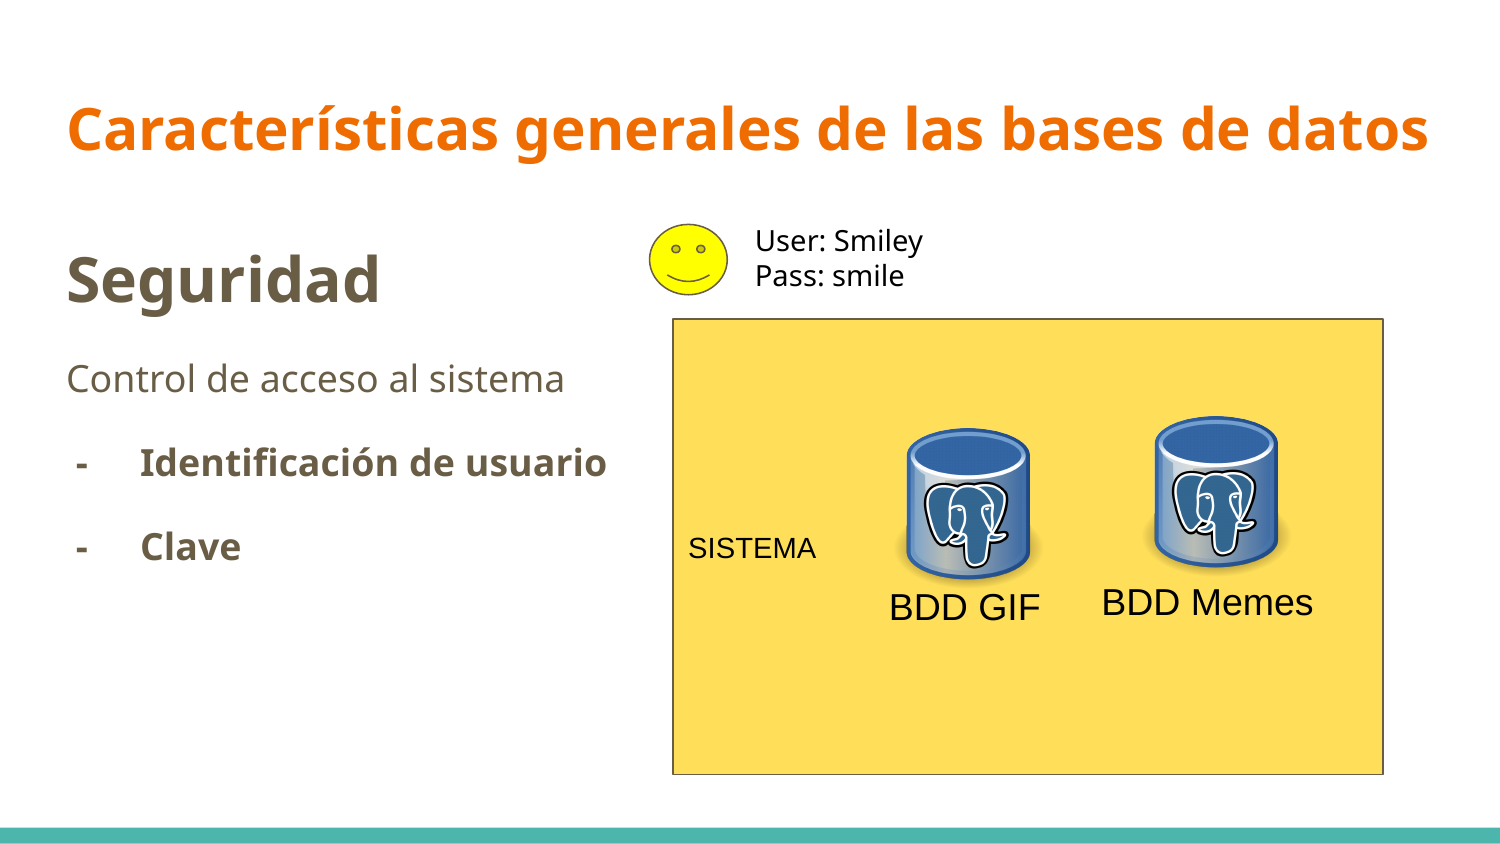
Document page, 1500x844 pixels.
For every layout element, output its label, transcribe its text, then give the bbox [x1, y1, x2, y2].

text_box BDD GIF [874, 578, 1087, 678]
text_box User: Smiley Pass: smile [739, 207, 981, 308]
list Seguridad Control de acceso al sistema - Identificación de usuario - Clave [51, 207, 1449, 750]
text_box [649, 224, 728, 295]
title Características generales de las bases de datos [51, 72, 1449, 189]
text_box SISTEMA [673, 318, 1384, 775]
picture [1133, 413, 1300, 574]
picture [885, 425, 1052, 578]
text_box BDD Memes [1086, 574, 1348, 674]
